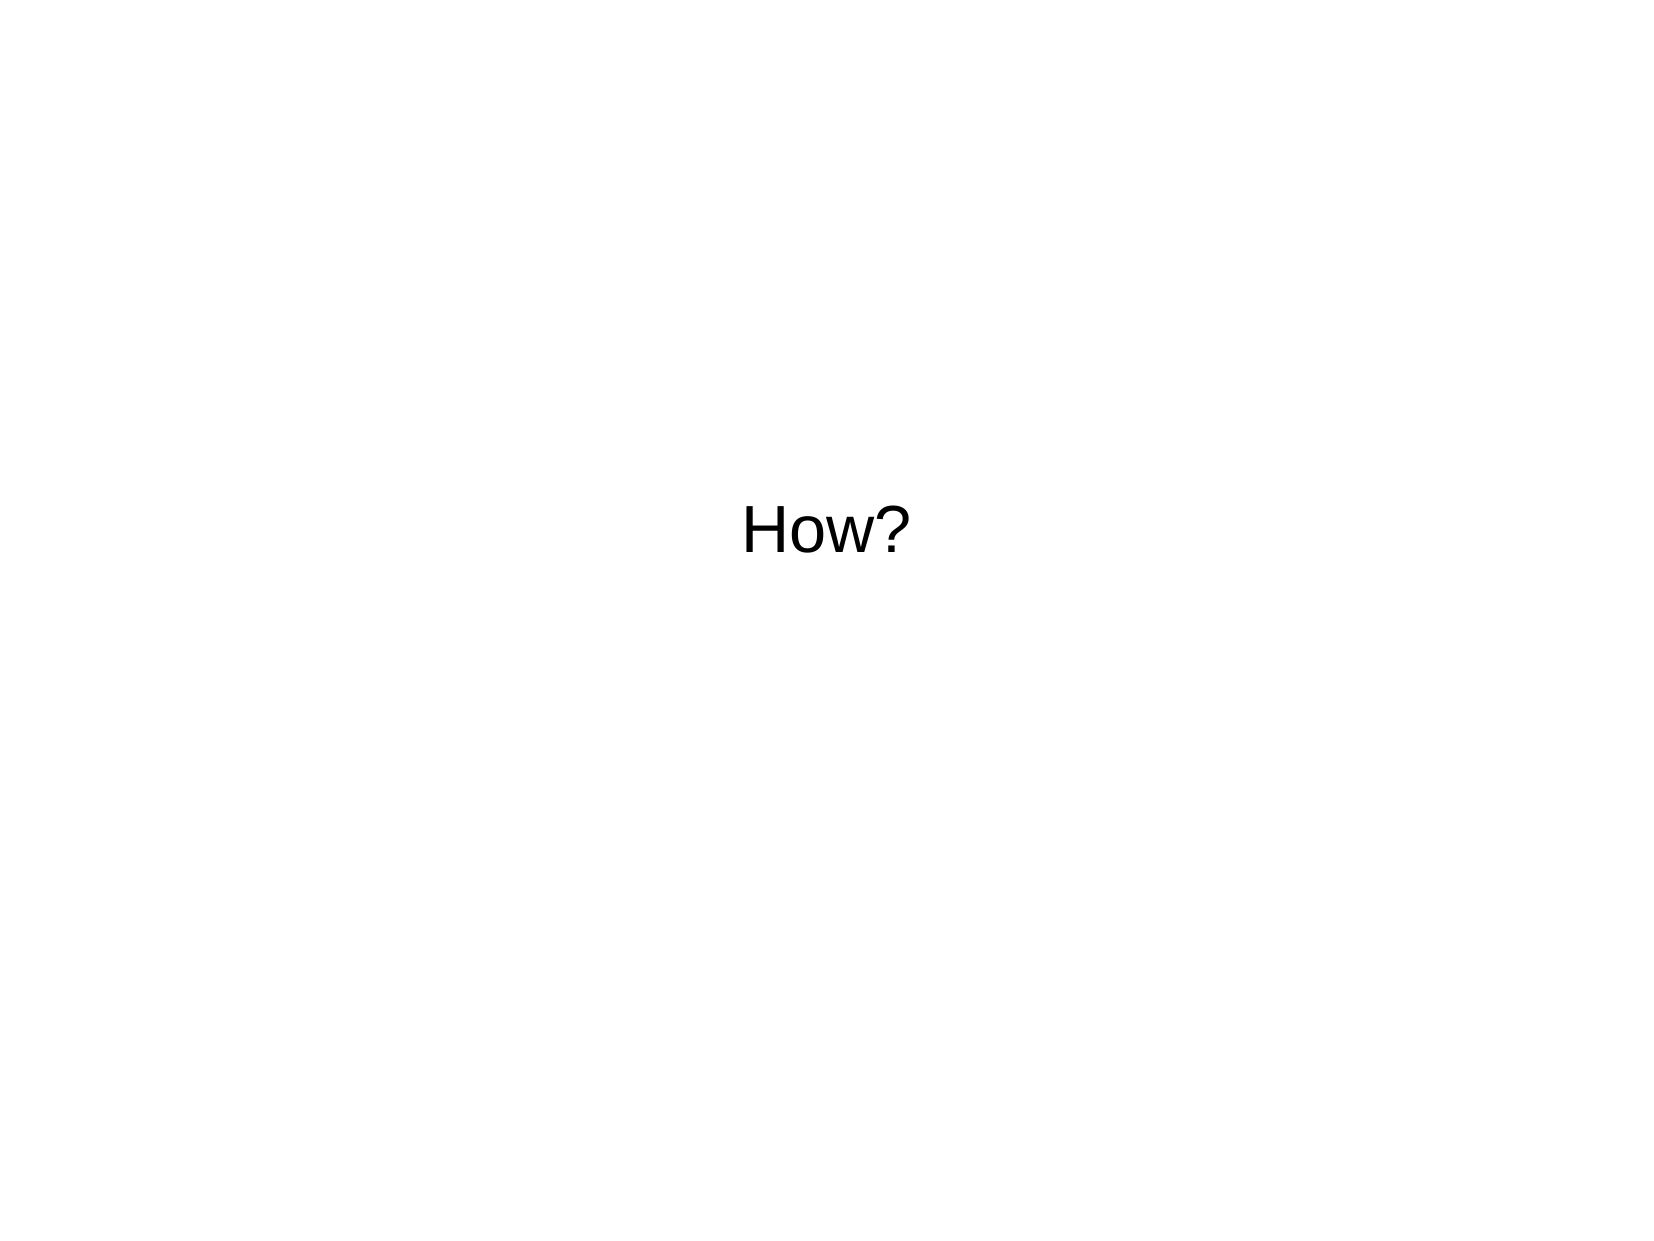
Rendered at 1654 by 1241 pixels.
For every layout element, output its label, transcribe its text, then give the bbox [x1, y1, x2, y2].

subtitle How? [82, 49, 1571, 1010]
